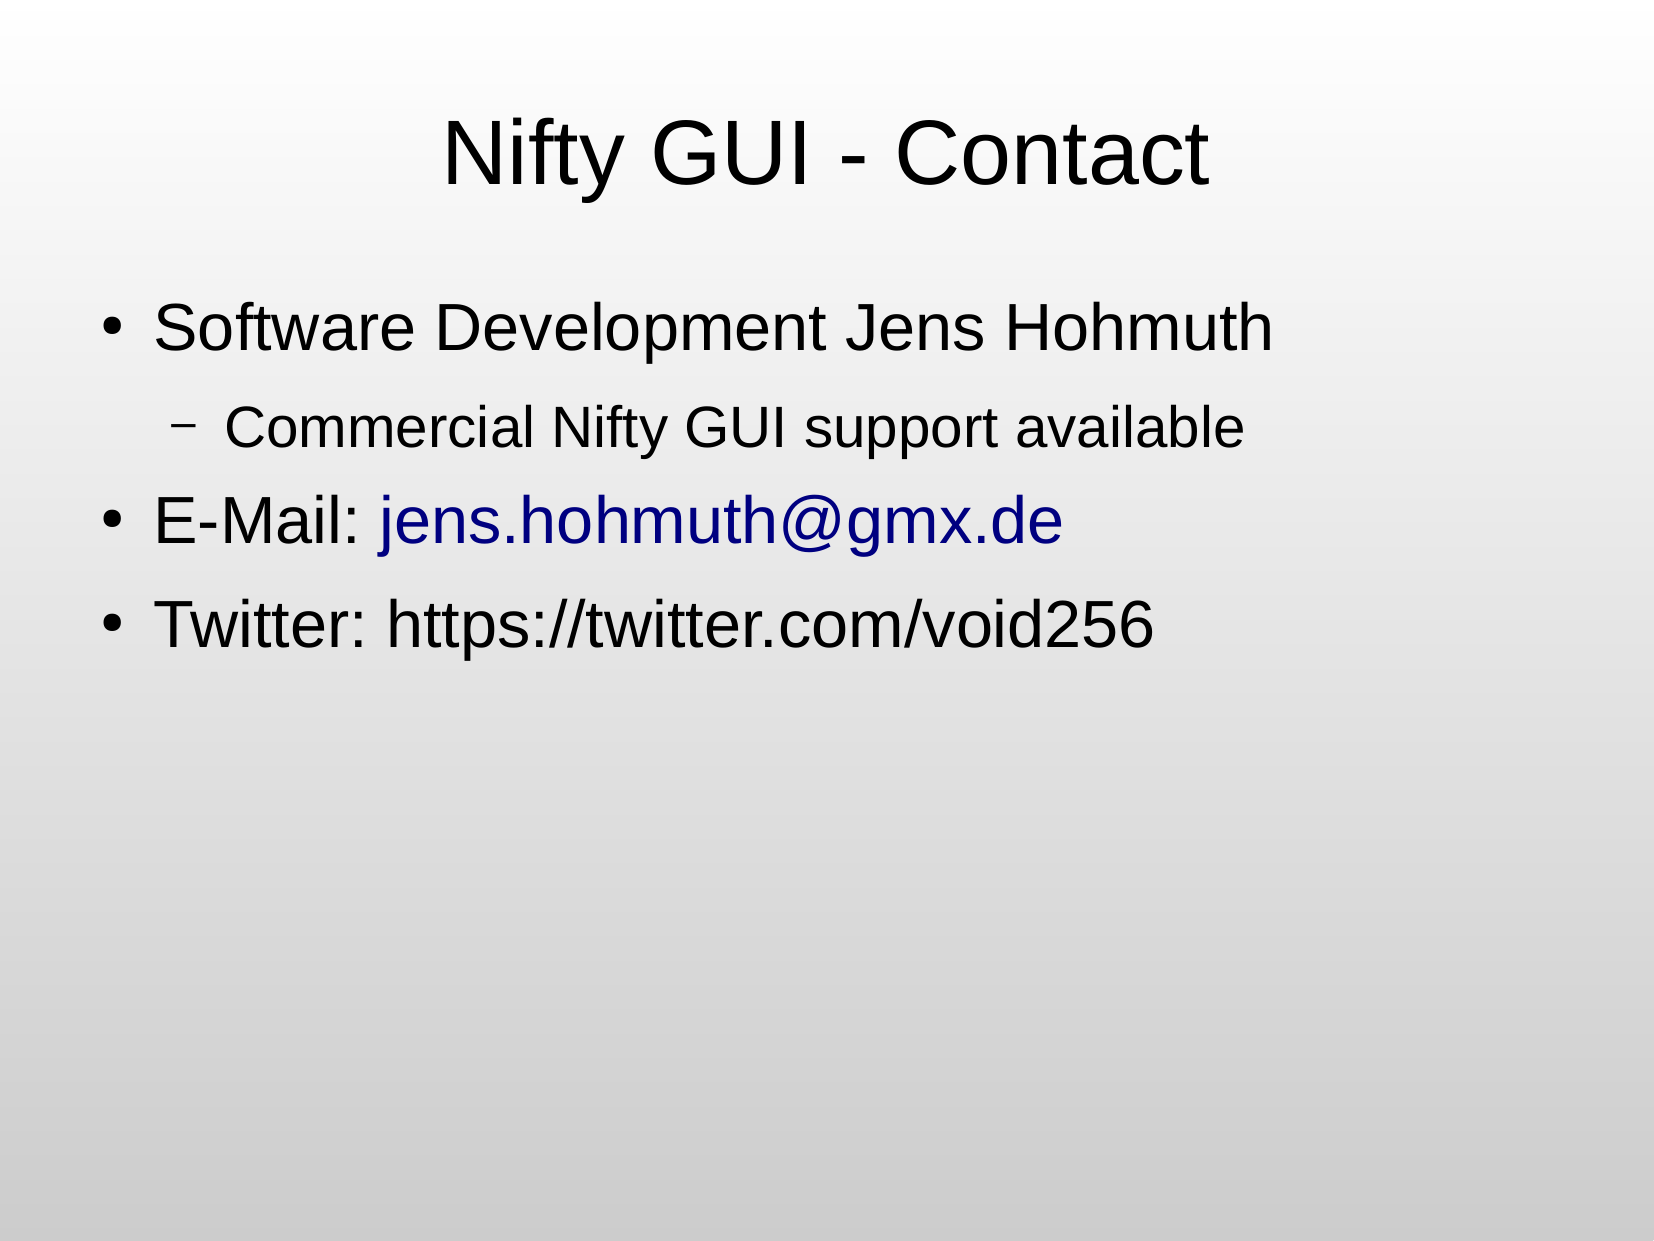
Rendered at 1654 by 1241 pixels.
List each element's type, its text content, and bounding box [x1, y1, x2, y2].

list Software Development Jens Hohmuth Commercial Nifty GUI support available E-Mail: jens.hohmuth@gmx.de Twitter: https://twitter.com/void256 [82, 290, 1571, 1109]
title Nifty GUI - Contact [82, 49, 1571, 257]
